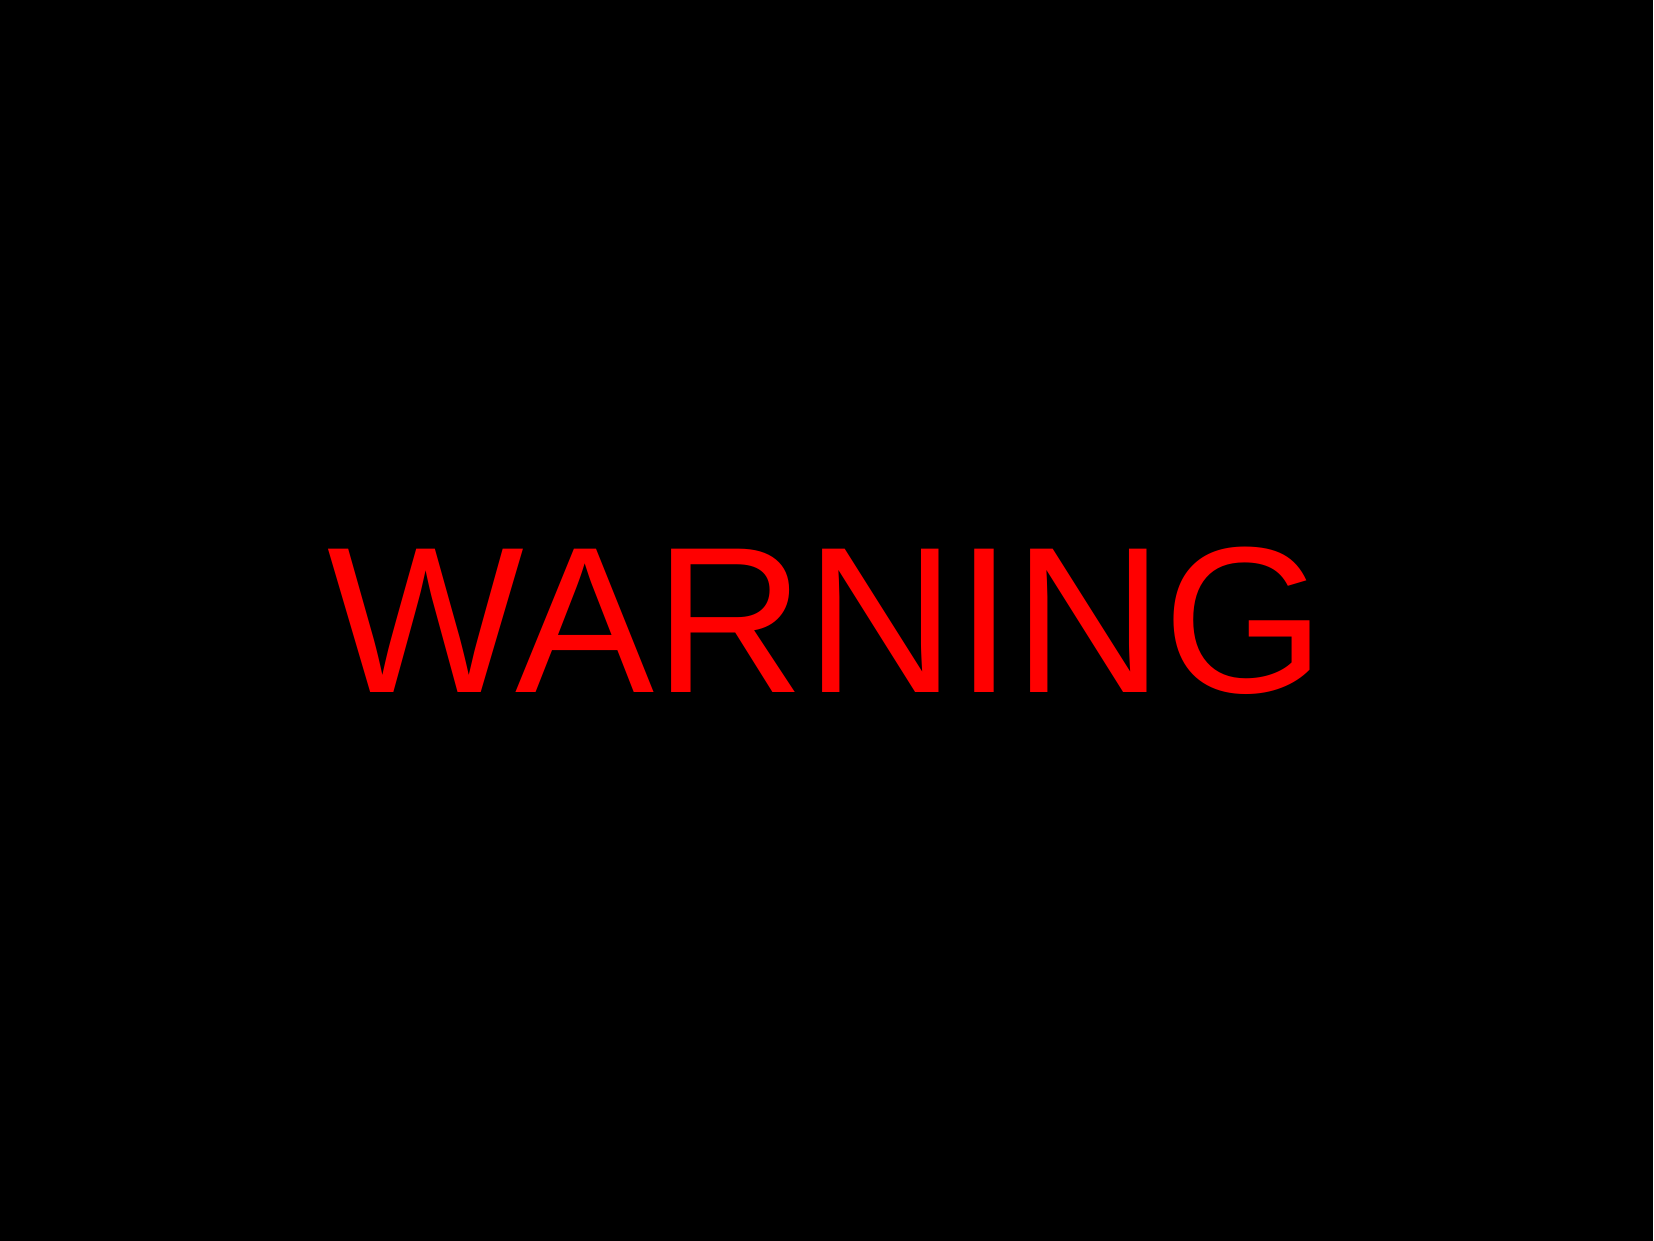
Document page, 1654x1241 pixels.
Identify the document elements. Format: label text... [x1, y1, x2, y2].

title WARNING [82, 101, 1571, 1140]
